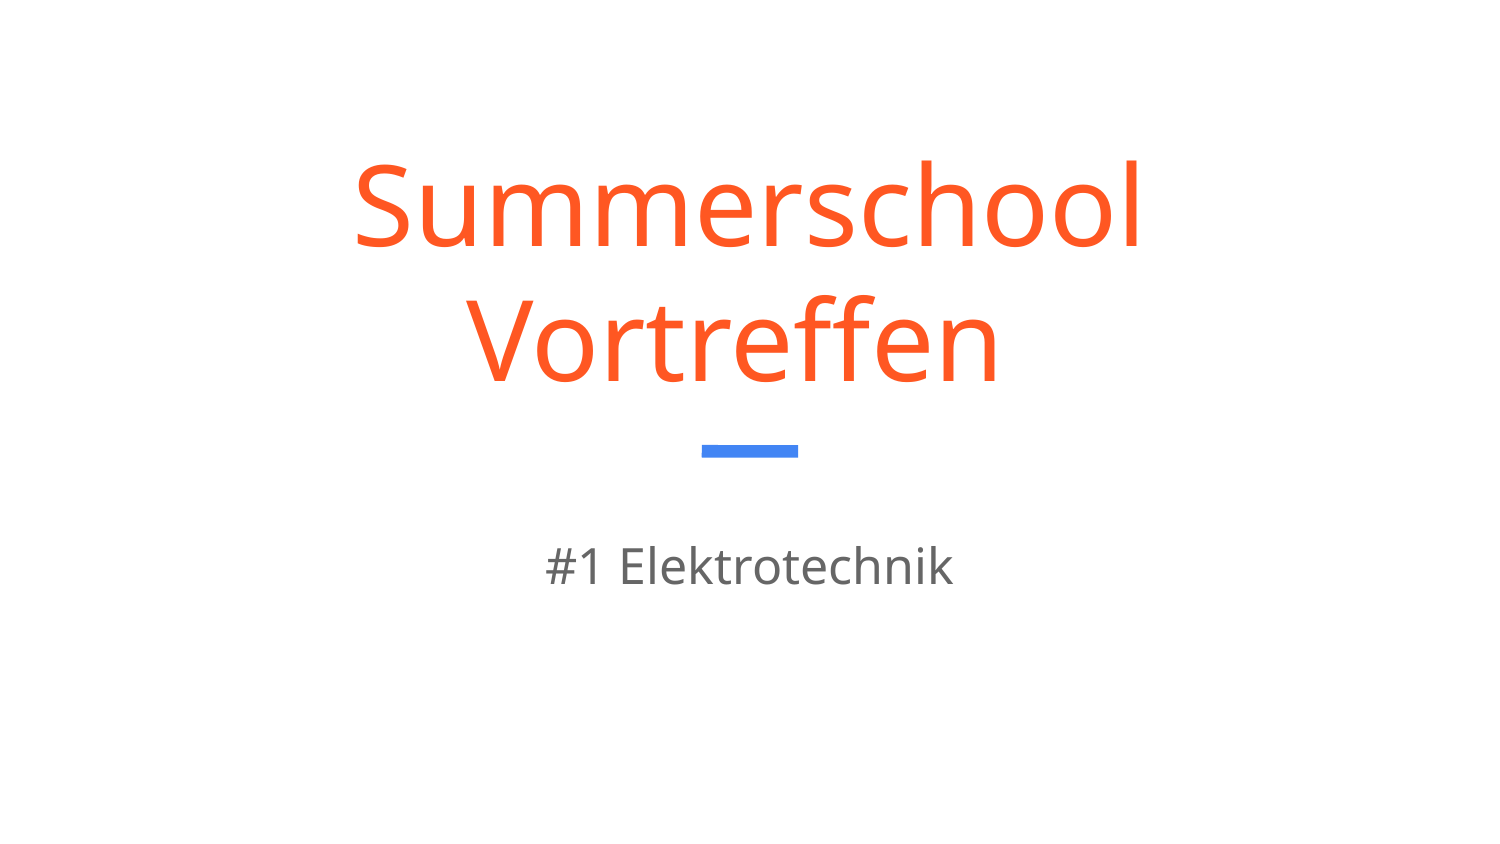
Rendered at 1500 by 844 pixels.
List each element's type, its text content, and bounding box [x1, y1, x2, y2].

subtitle #1 Elektrotechnik [51, 519, 1449, 640]
title Summerschool Vortreffen [51, 97, 1449, 419]
